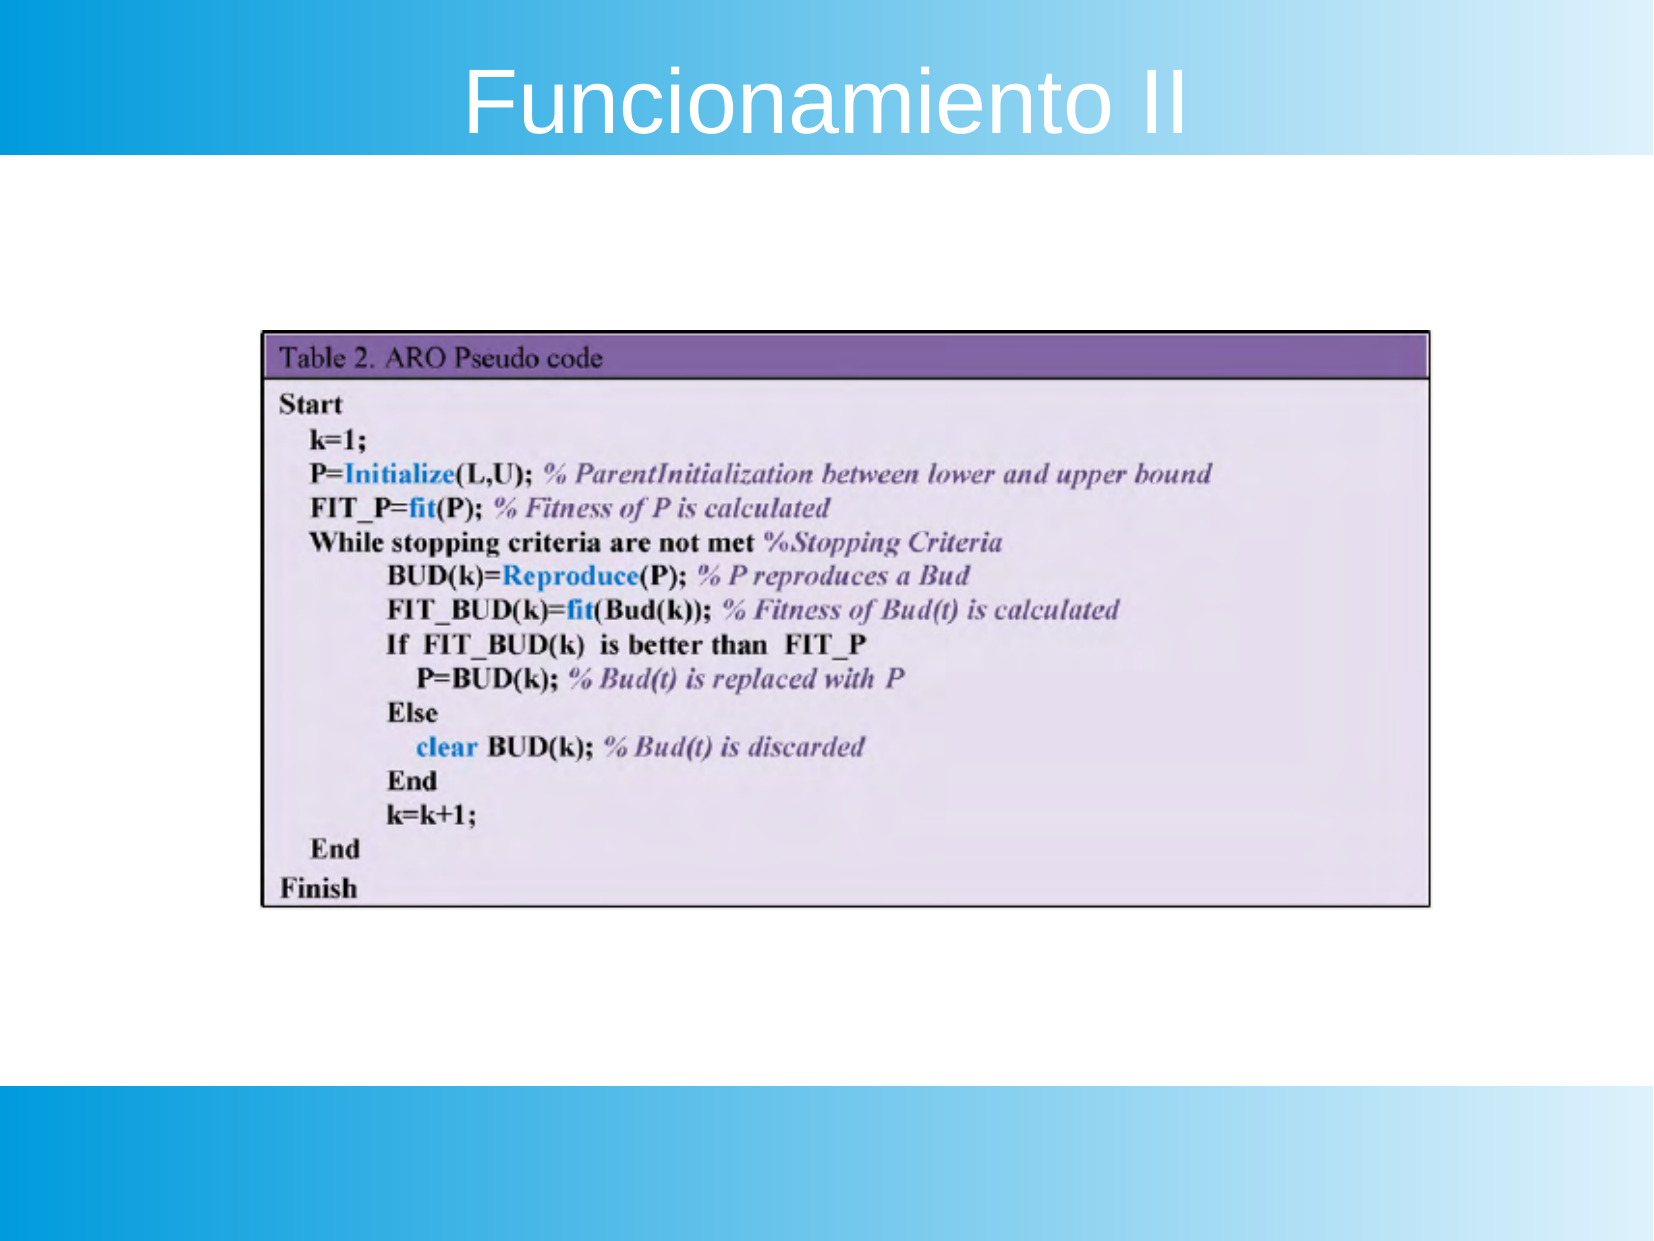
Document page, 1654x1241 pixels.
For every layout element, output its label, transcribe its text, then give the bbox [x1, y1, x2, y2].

title Funcionamiento II [82, 49, 1571, 155]
picture [259, 330, 1433, 910]
